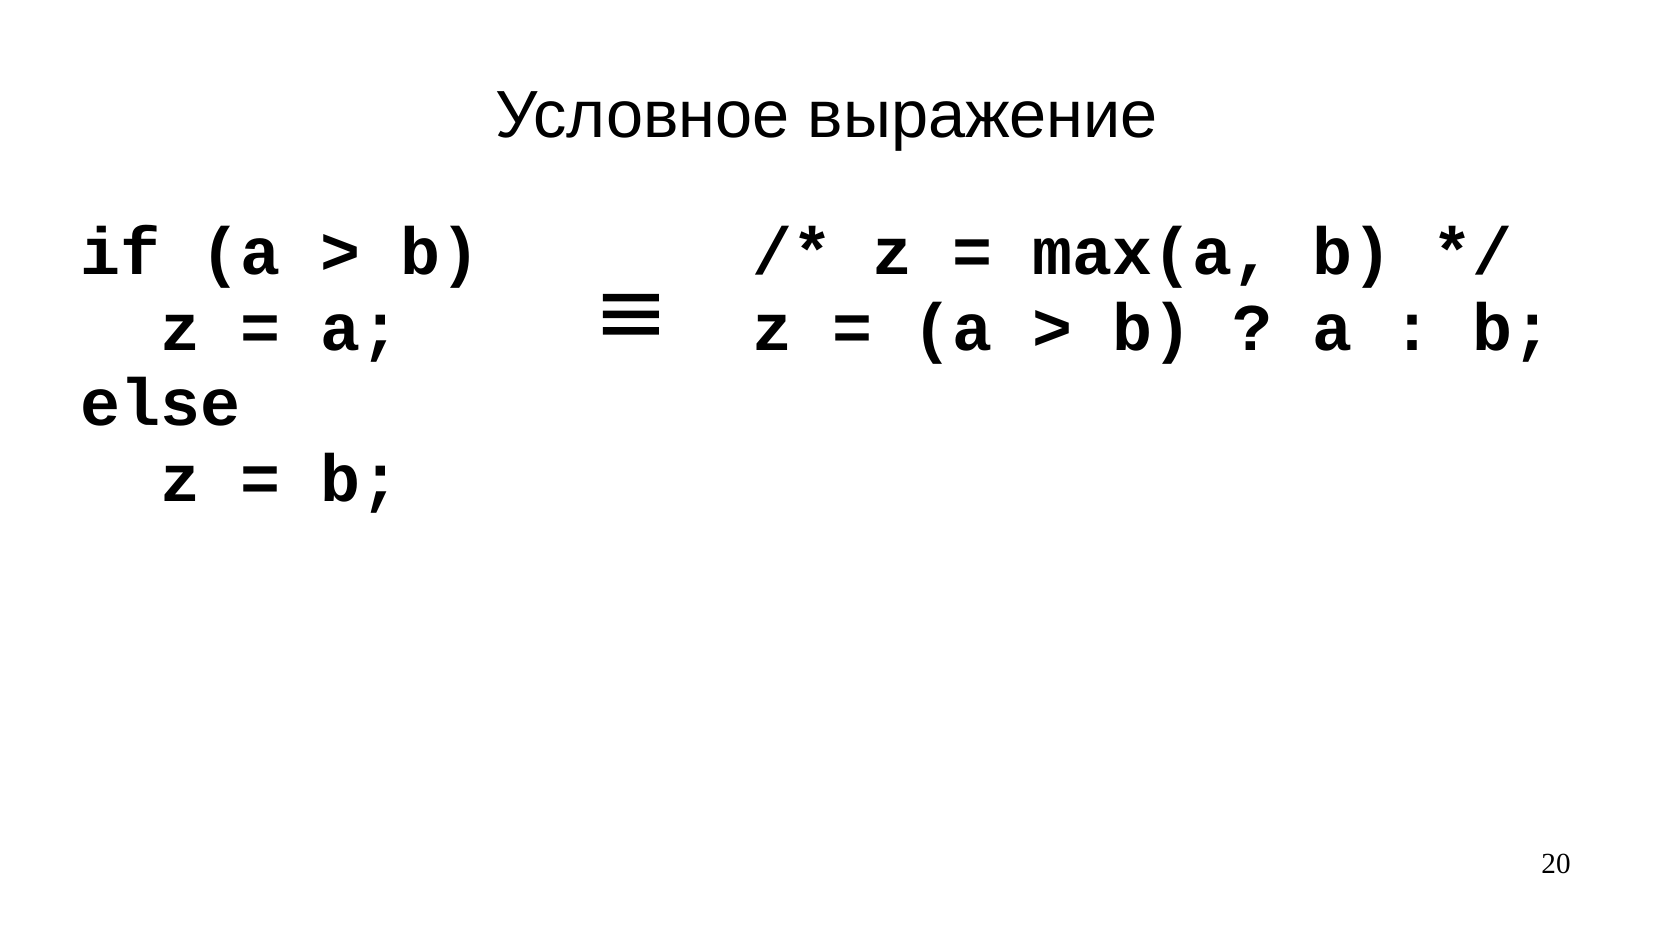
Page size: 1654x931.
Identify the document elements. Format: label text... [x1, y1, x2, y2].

list if (а > b) z = a; else z = b; [80, 218, 541, 759]
text_box  [579, 270, 660, 398]
title Условное выражение [82, 37, 1571, 193]
list /* z = max(a, b) */ z = (a > b) ? а : b; [752, 218, 1574, 759]
